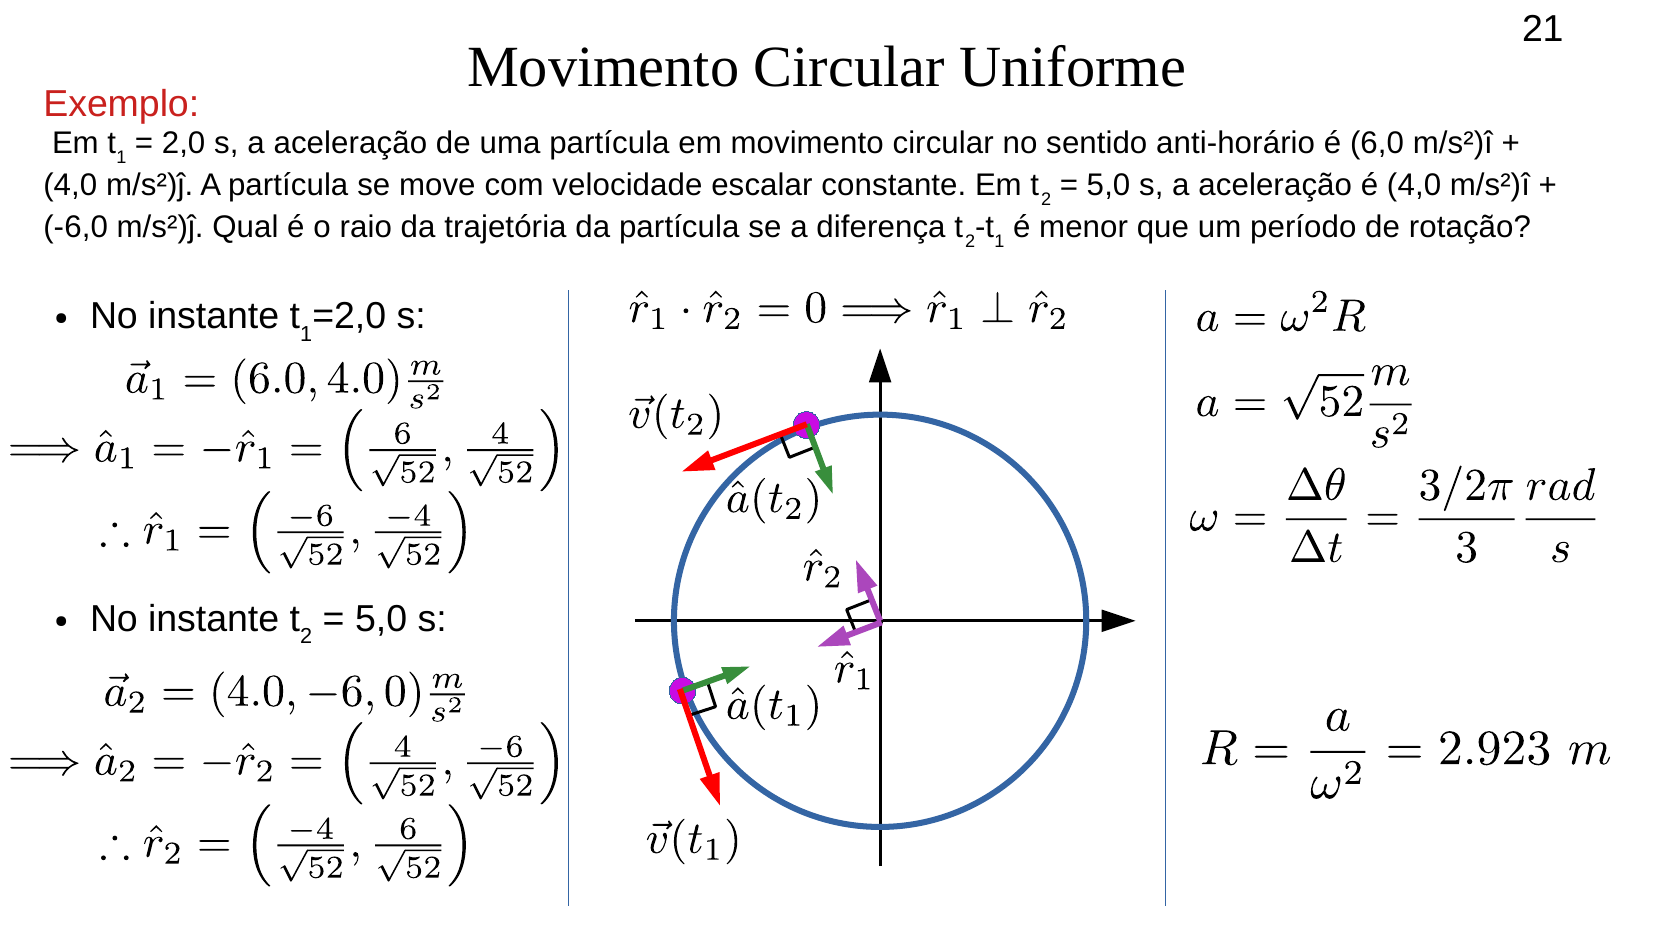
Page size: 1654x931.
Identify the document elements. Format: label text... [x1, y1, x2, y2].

picture [642, 817, 739, 866]
text_box [793, 411, 820, 435]
text_box Movimento Circular Uniforme [452, 0, 1202, 75]
text_box [685, 690, 696, 703]
picture [7, 671, 558, 887]
picture [802, 548, 840, 588]
text_box [669, 677, 694, 704]
text_box [795, 429, 808, 439]
picture [1187, 289, 1598, 565]
picture [624, 391, 722, 441]
text_box <number> [1507, 0, 1654, 71]
picture [626, 288, 1067, 331]
text_box No instante t1=2,0 s: No instante t2 = 5,0 s: [39, 287, 462, 358]
picture [725, 477, 818, 524]
picture [725, 684, 818, 731]
picture [832, 649, 872, 692]
text_box No instante t1=2,0 s: No instante t2 = 5,0 s: [39, 574, 462, 656]
text_box Exemplo: Em t1 = 2,0 s, a aceleração de uma partícula em movimento circular no sentido anti-horário é (6,0 m/s²)î + (4,0 m/s²)ĵ. A partícula se move com velocidade escalar constante. Em t2 = 5,0 s, a aceleração é (4,0 m/s²)î + (-6,0 m/s²)ĵ. Qual é o raio da trajetória da partícula se a diferença t2-t1 é menor que um período de rotação? [28, 75, 1629, 260]
picture [7, 358, 558, 574]
picture [1199, 708, 1611, 799]
